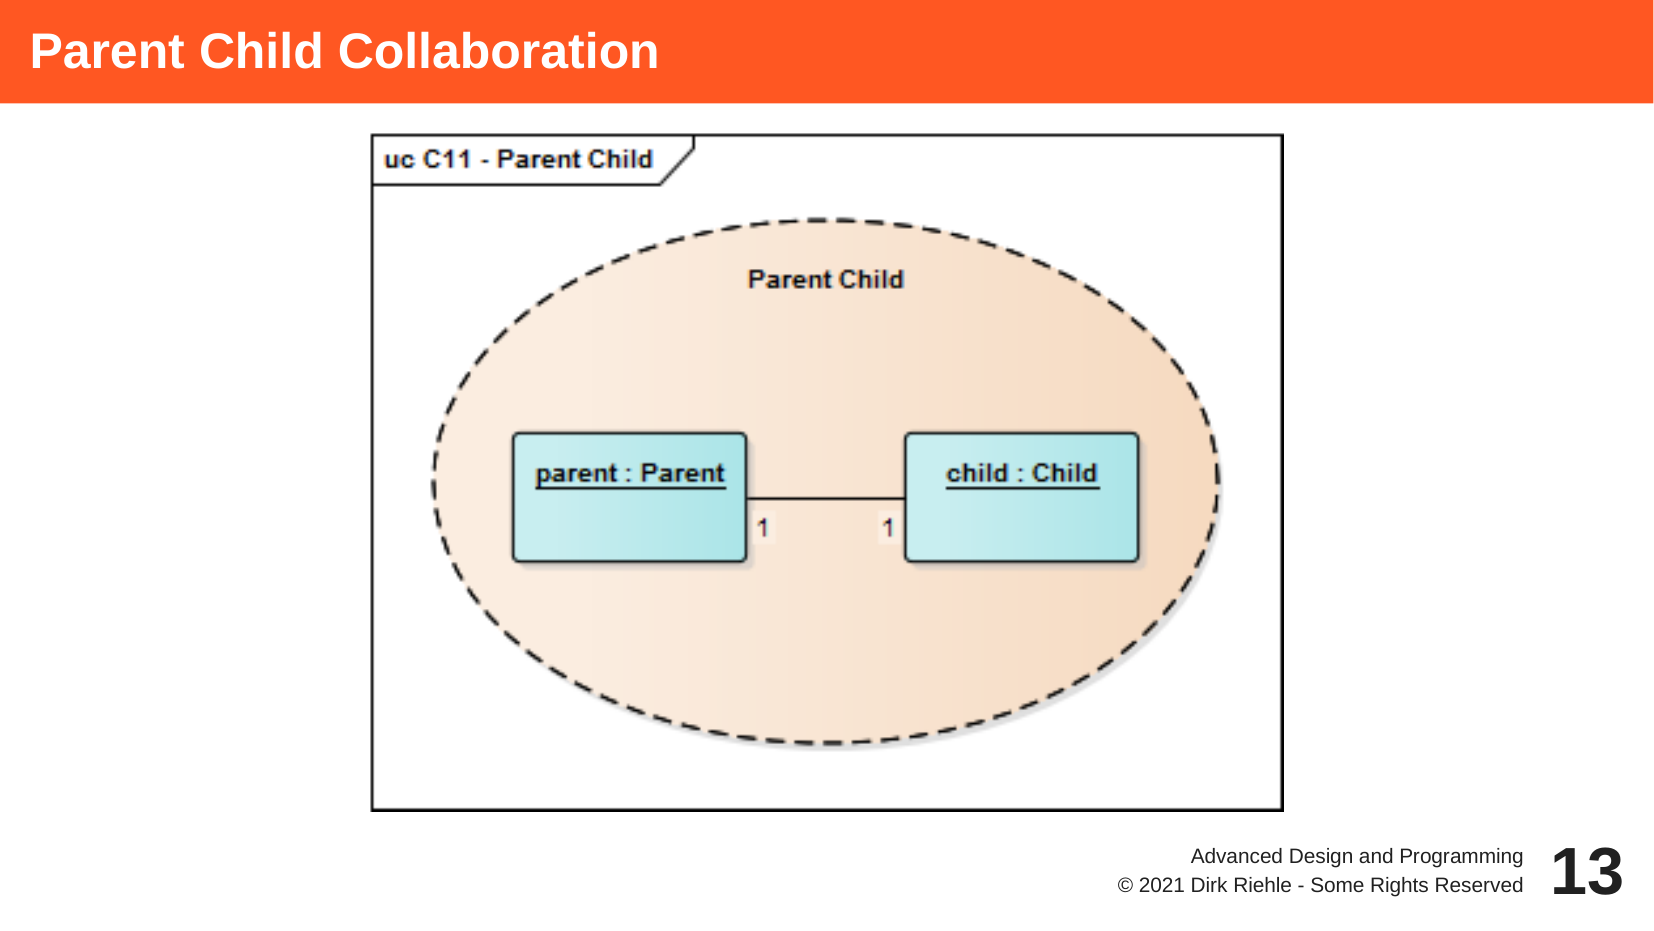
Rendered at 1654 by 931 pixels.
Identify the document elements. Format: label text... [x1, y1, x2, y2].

picture [369, 132, 1284, 813]
title Parent Child Collaboration [0, 0, 1654, 104]
